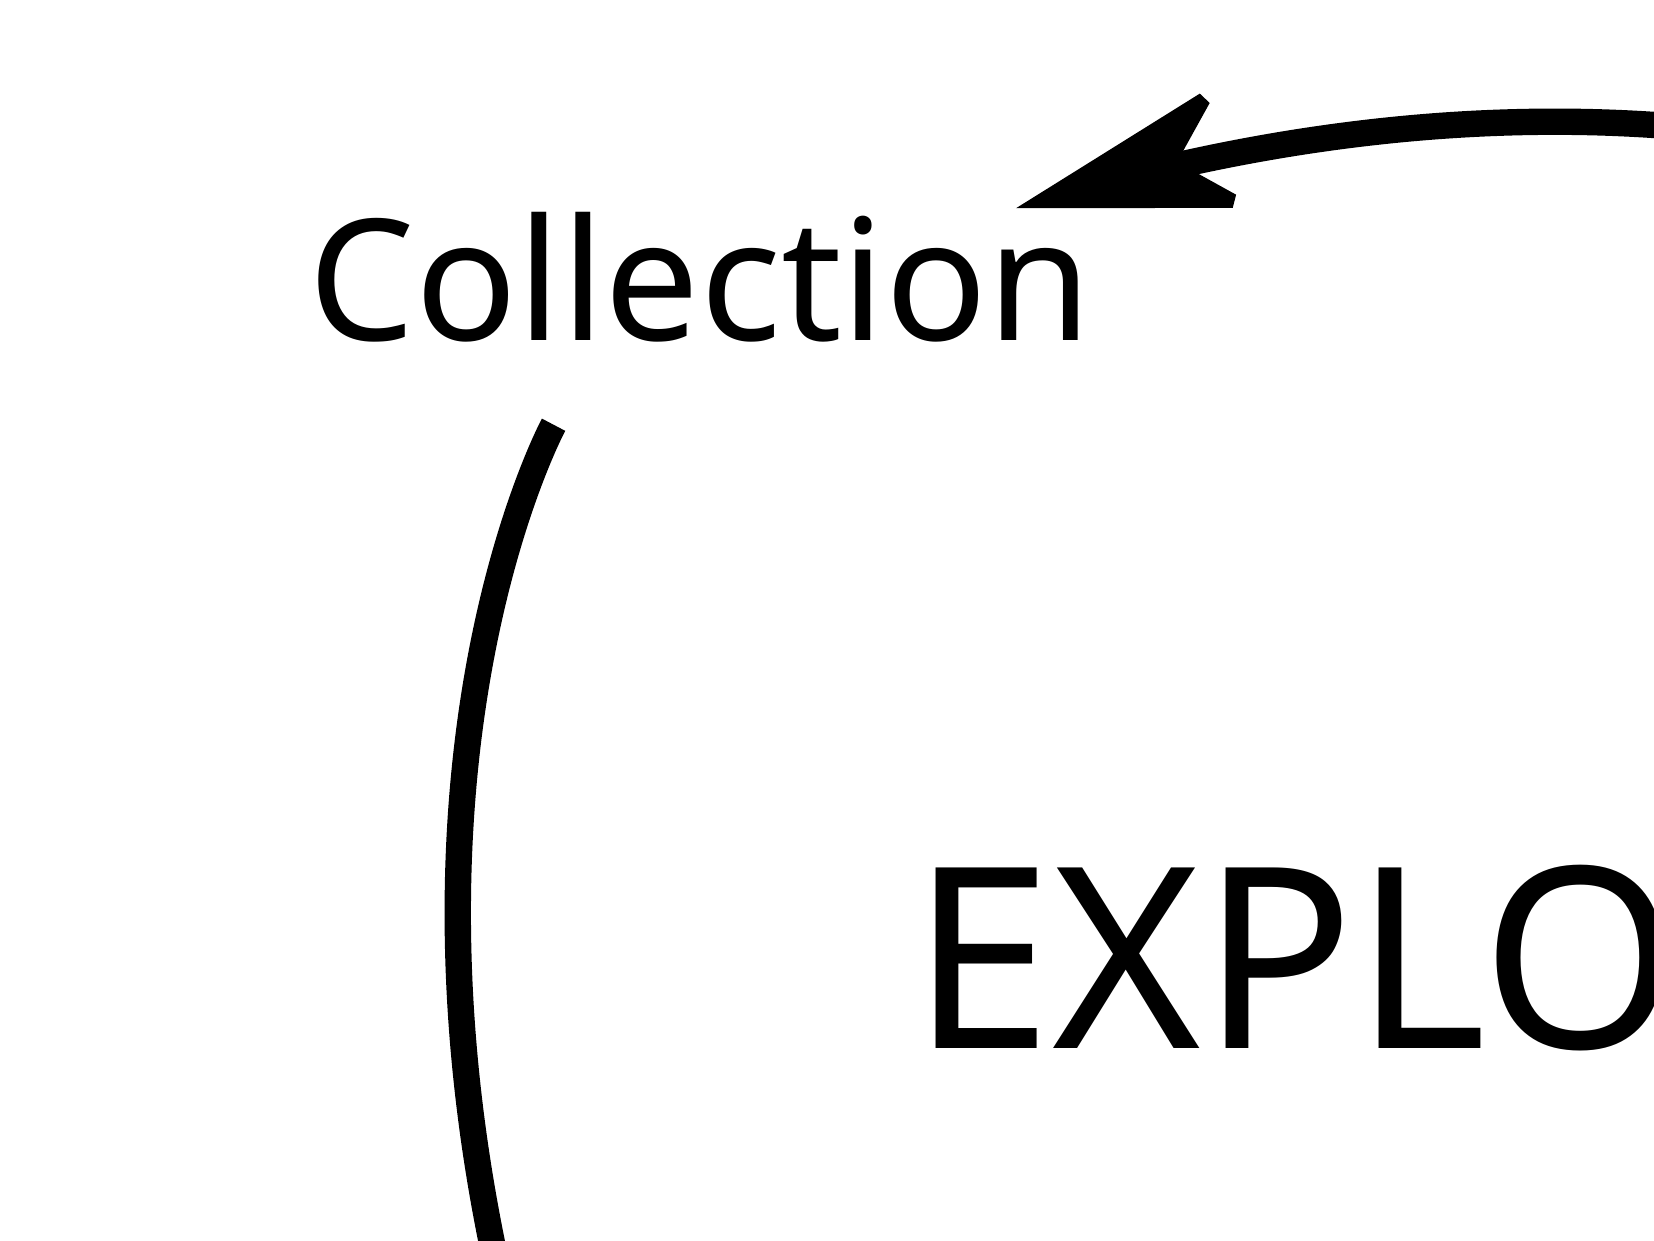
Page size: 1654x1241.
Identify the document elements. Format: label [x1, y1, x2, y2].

picture [90, 92, 1653, 1241]
